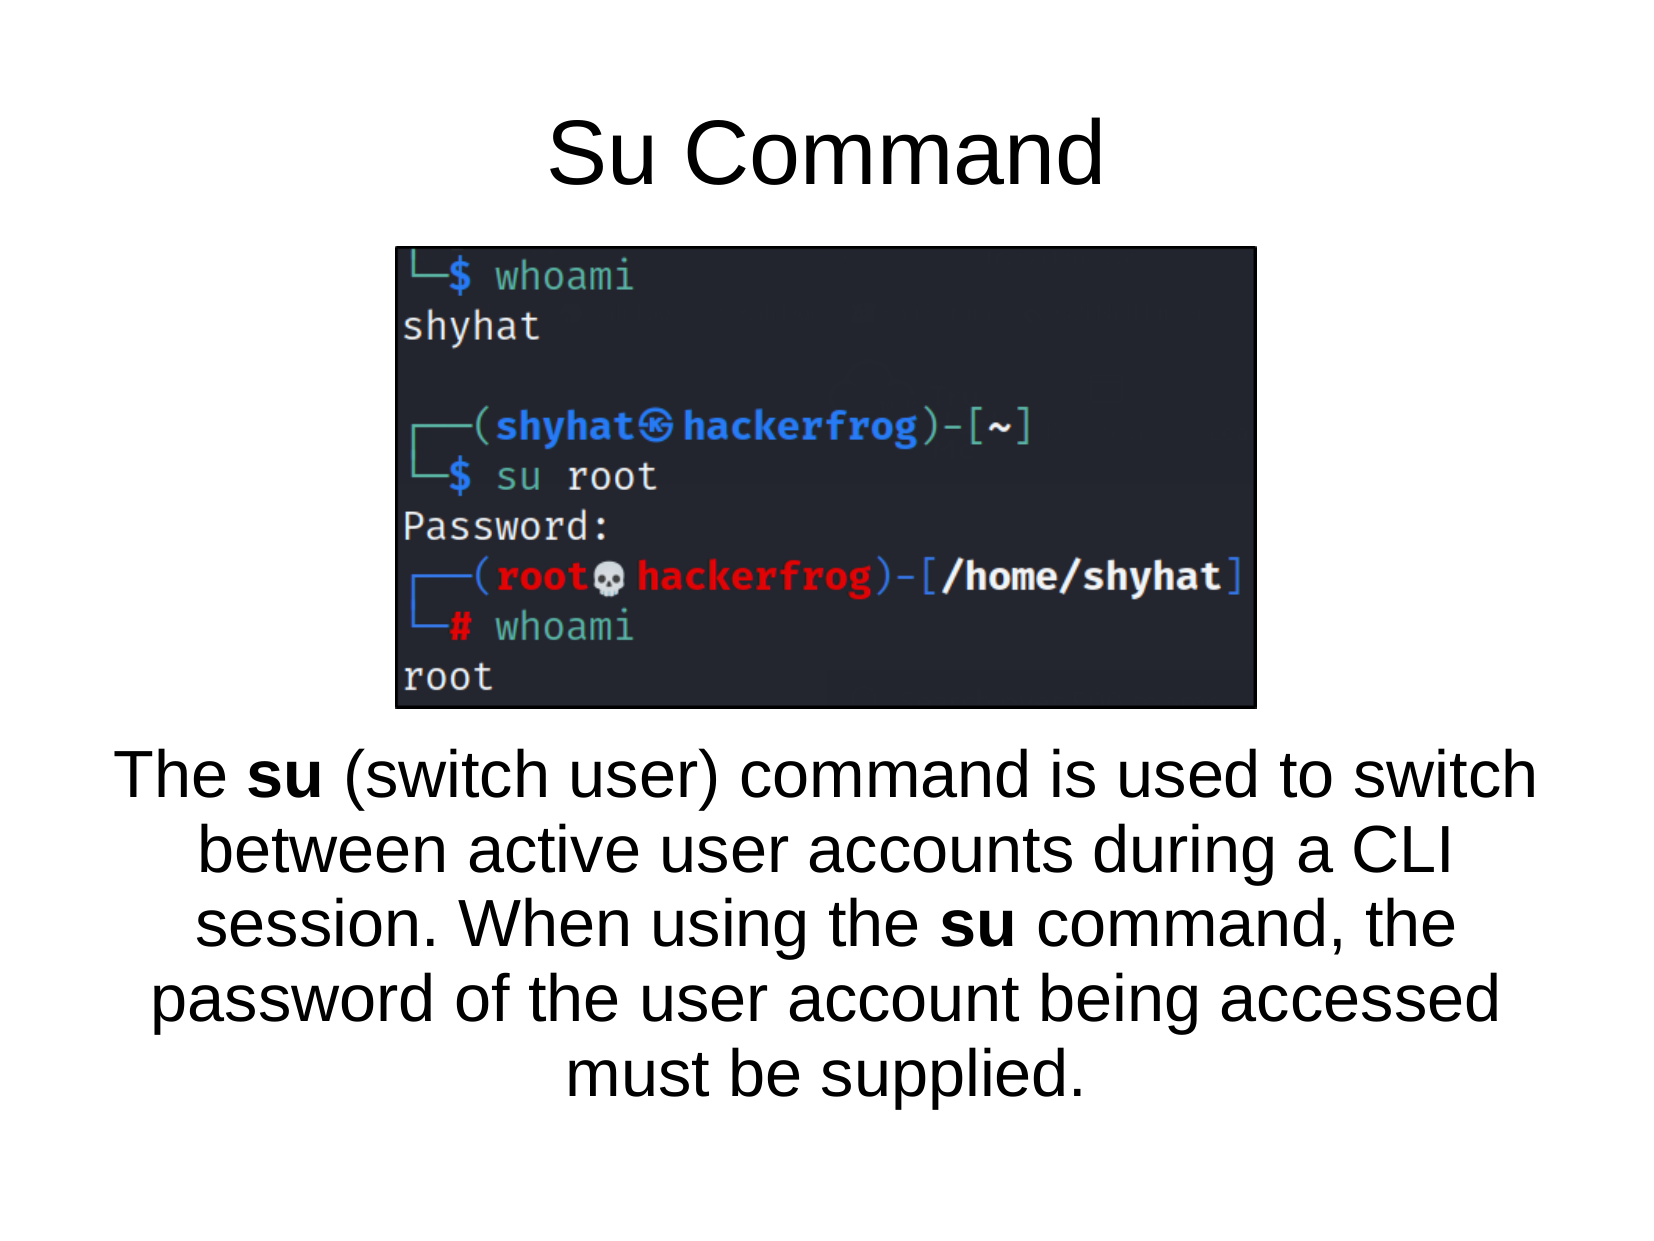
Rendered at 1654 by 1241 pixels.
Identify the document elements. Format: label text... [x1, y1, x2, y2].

picture [395, 246, 1257, 709]
title Su Command [82, 49, 1571, 257]
subtitle The su (switch user) command is used to switch between active user accounts during a CLI session. When using the su command, the password of the user account being accessed must be supplied. [82, 288, 1571, 1111]
